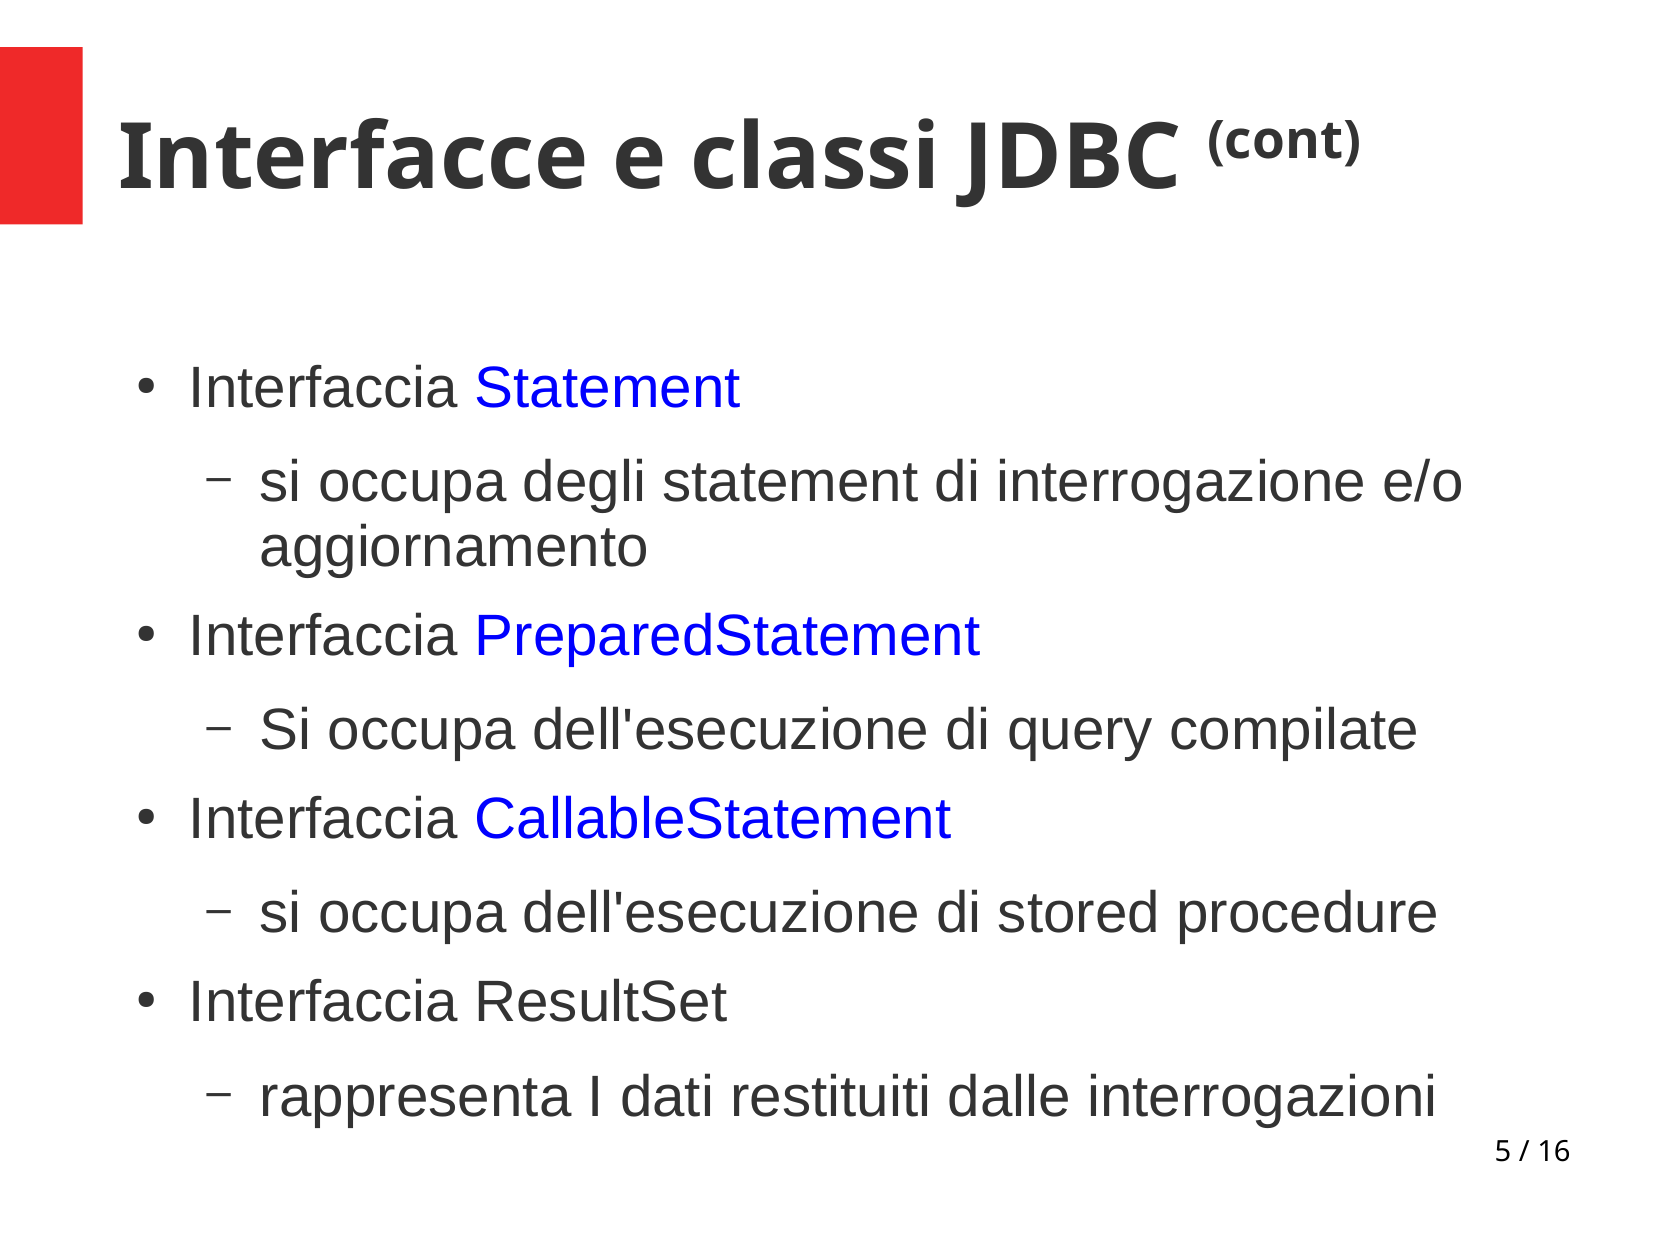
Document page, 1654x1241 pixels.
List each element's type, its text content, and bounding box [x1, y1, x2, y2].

title Interfacce e classi JDBC (cont) [118, 49, 1571, 257]
list Interfaccia Statement si occupa degli statement di interrogazione e/o aggiornamento Interfaccia PreparedStatement Si occupa dell'esecuzione di query compilate Interfaccia CallableStatement si occupa dell'esecuzione di stored procedure Interfaccia ResultSet rappresenta I dati restituiti dalle interrogazioni [118, 354, 1536, 1074]
